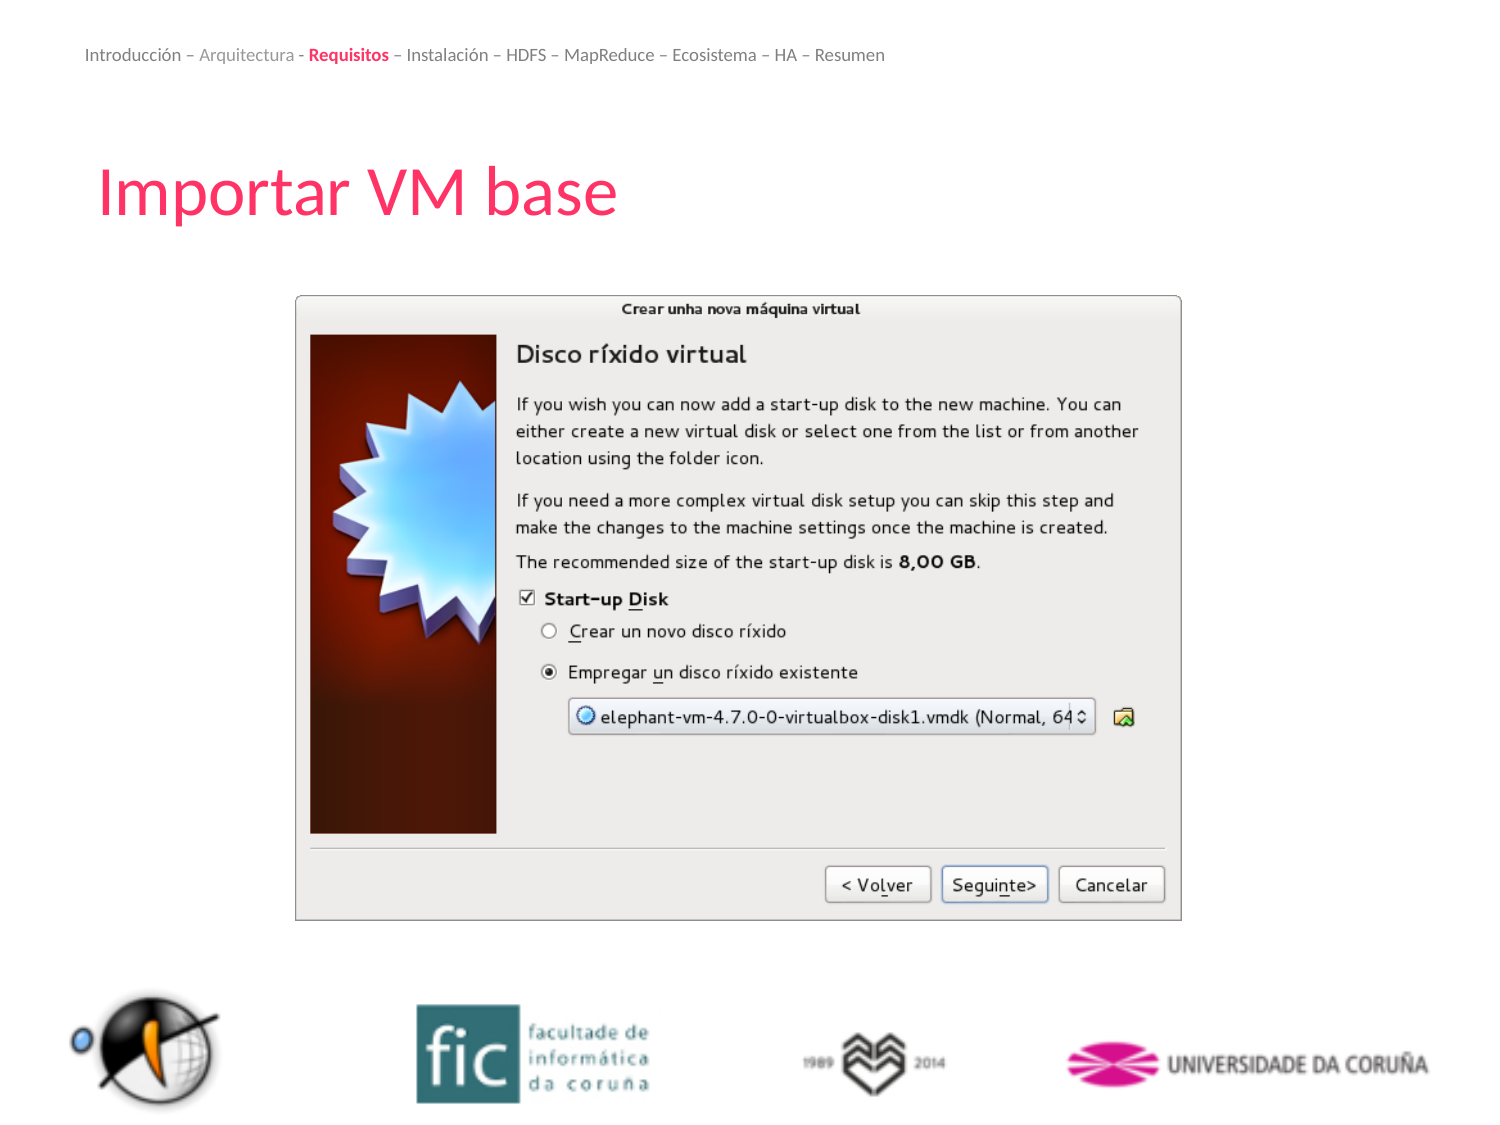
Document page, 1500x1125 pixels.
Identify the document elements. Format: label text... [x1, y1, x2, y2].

text_box Introducción – Arquitectura - Requisitos – Instalación – HDFS – MapReduce – Ecosistema – HA – Resumen [70, 35, 1429, 73]
picture [0, 0, 1500, 1125]
title Importar VM base [82, 93, 1432, 282]
